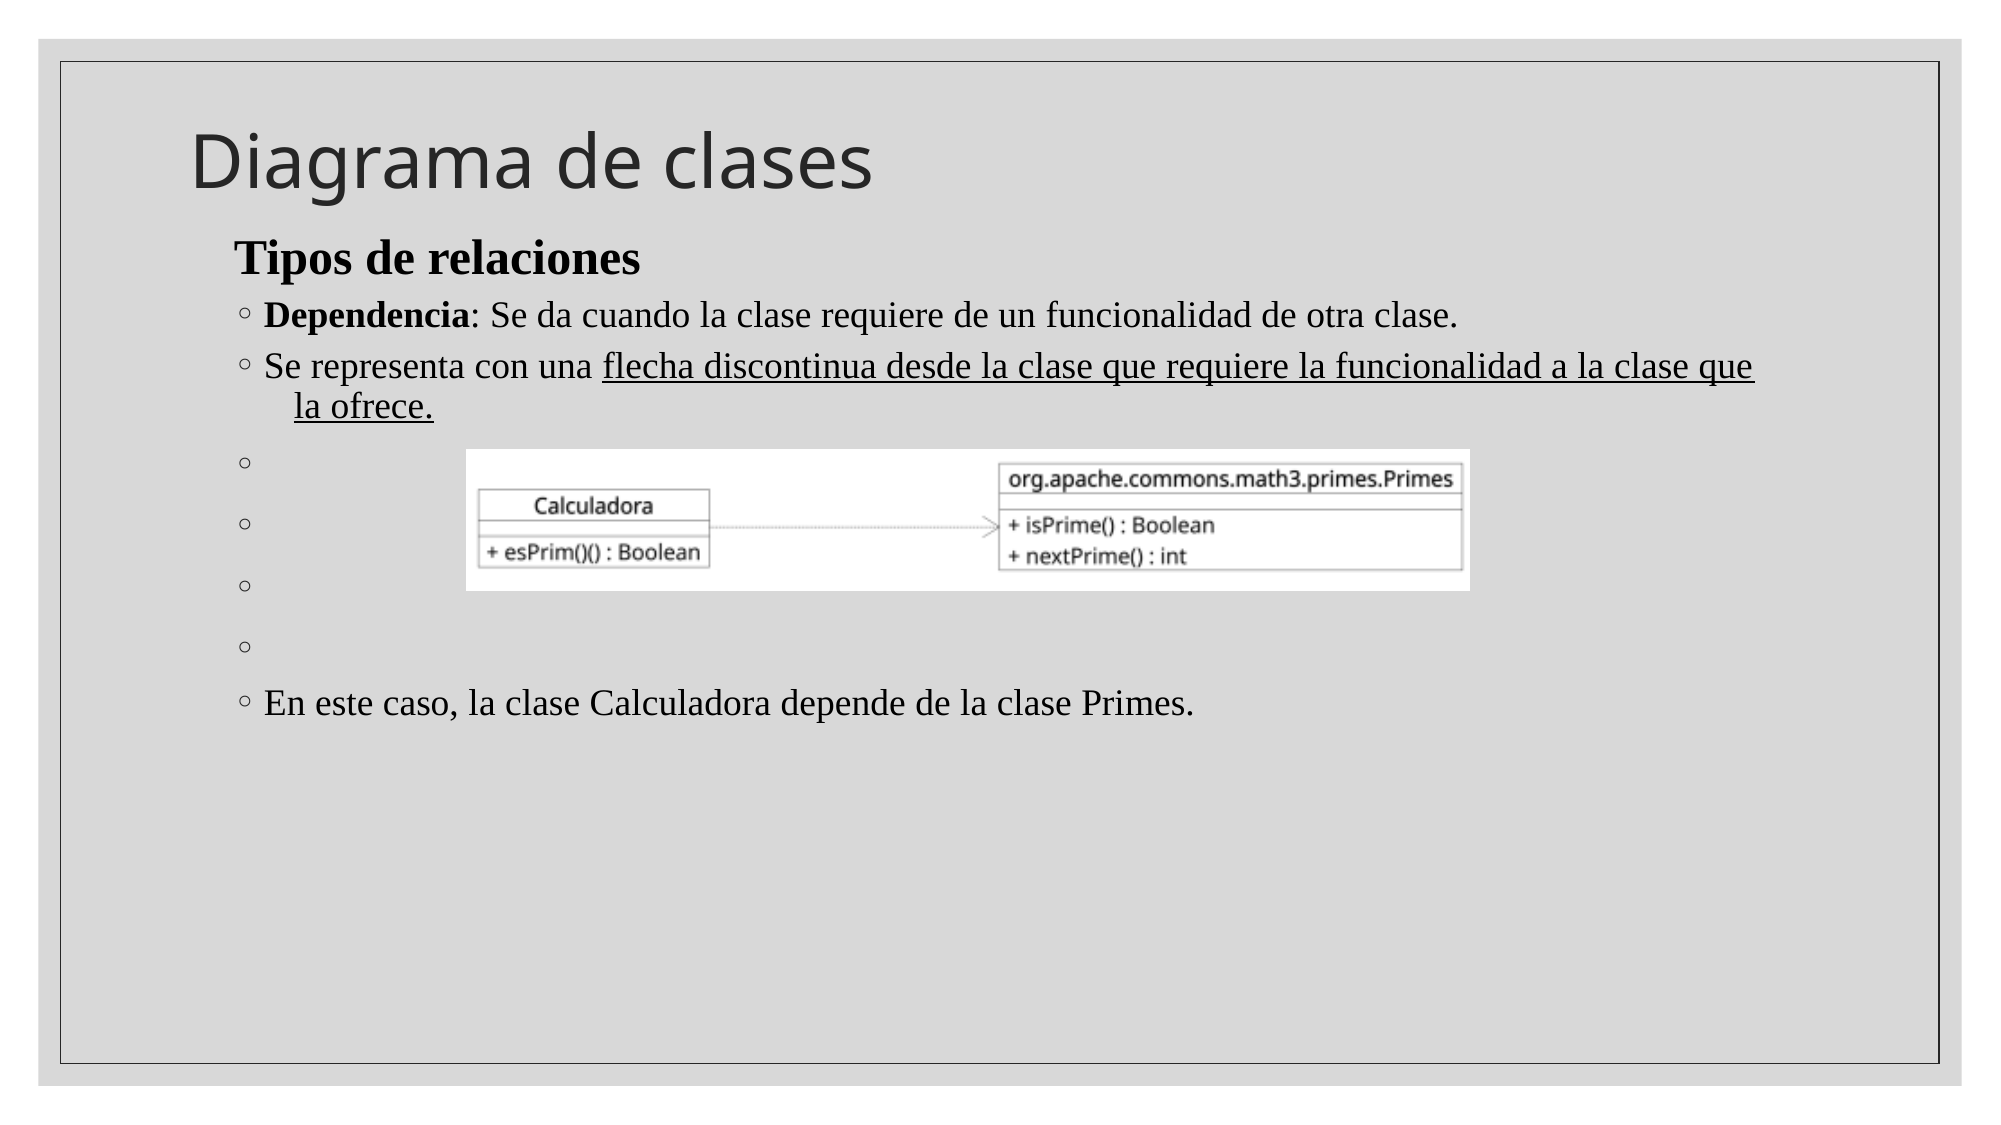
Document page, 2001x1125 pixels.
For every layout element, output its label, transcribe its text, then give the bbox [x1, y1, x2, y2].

title Diagrama de clases [174, 105, 1825, 224]
picture [466, 449, 1470, 591]
list Tipos de relaciones Dependencia: Se da cuando la clase requiere de un funcionalidad de otra clase. Se representa con una flecha discontinua desde la clase que requiere la funcionalidad a la clase que la ofrece. En este caso, la clase Calculadora depende de la clase Primes. [128, 223, 1779, 988]
